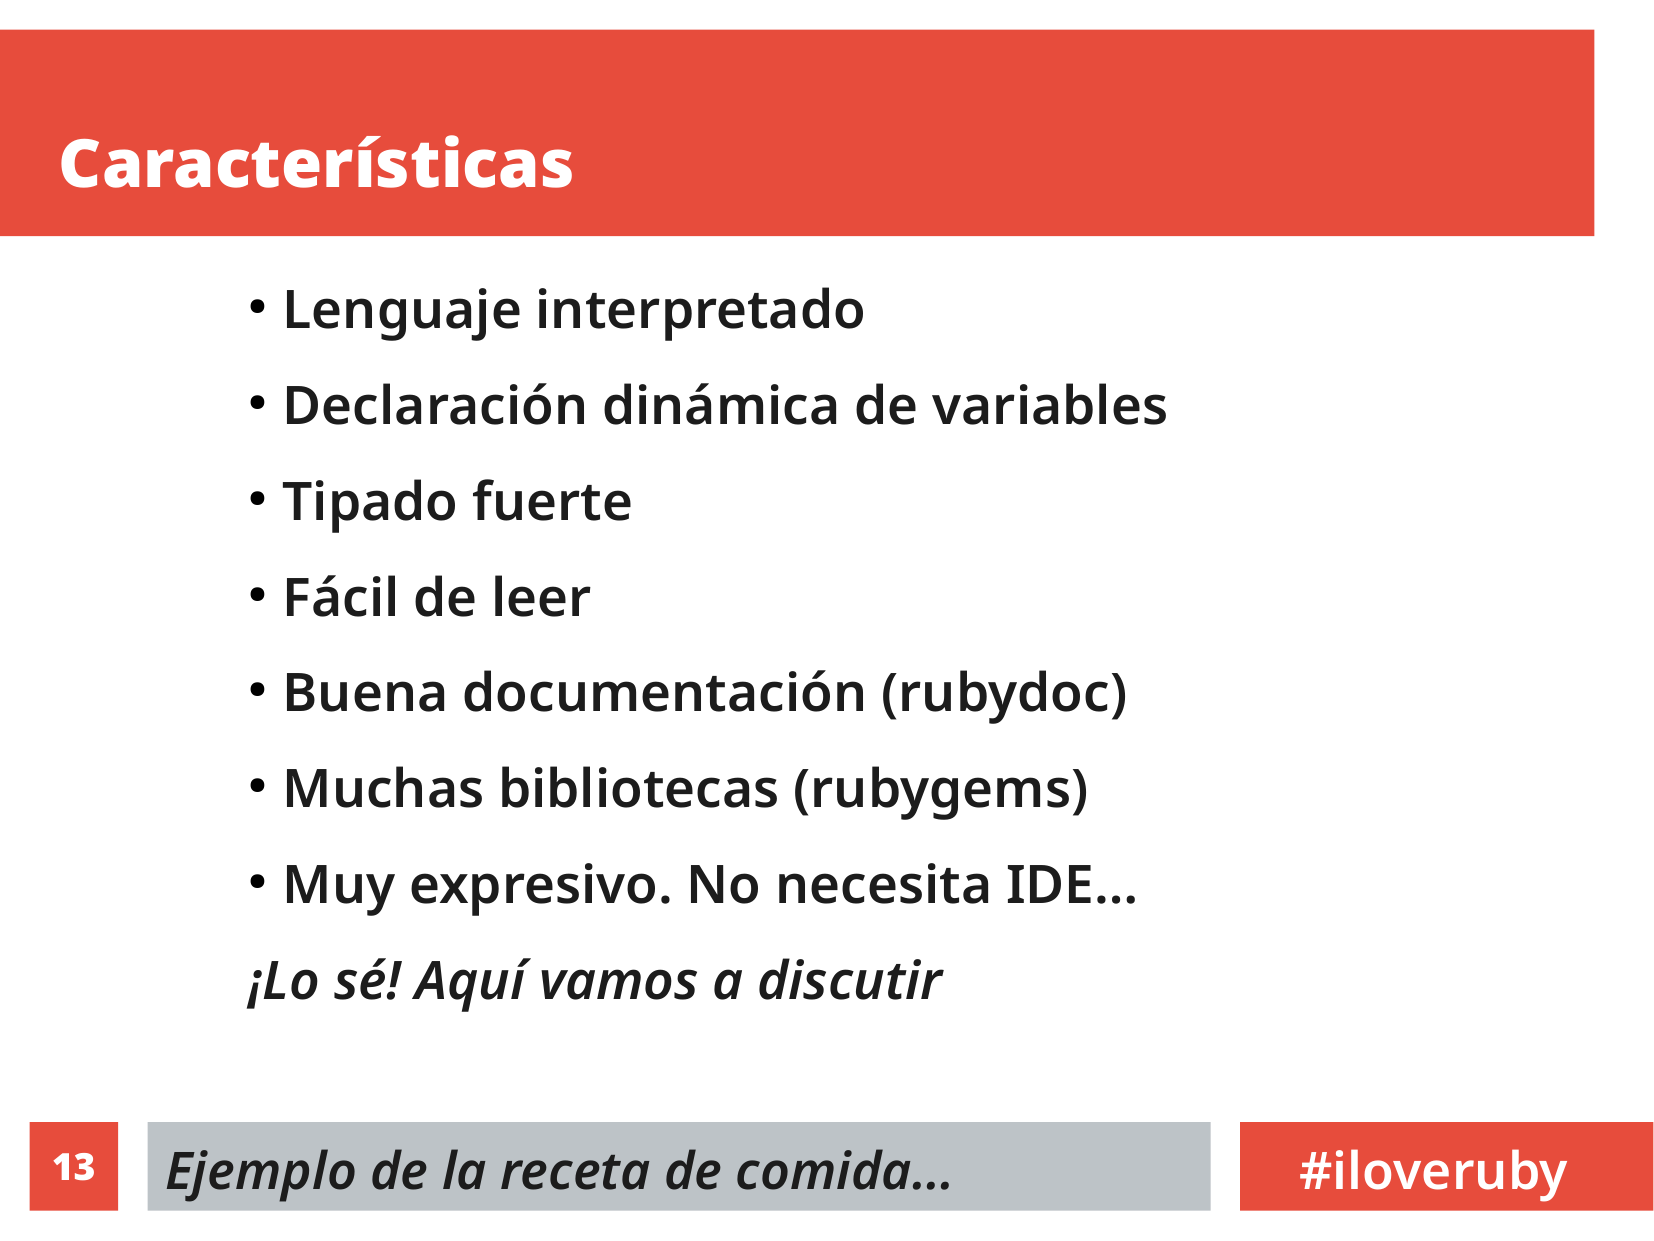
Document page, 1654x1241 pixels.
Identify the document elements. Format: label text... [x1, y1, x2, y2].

list #iloveruby [1299, 1133, 1607, 1205]
list Lenguaje interpretado Declaración dinámica de variables Tipado fuerte Fácil de leer Buena documentación (rubydoc) Muchas bibliotecas (rubygems) Muy expresivo. No necesita IDE… ¡Lo sé! Aquí vamos a discutir [248, 271, 1193, 1022]
title Características [59, 59, 1595, 207]
list Ejemplo de la receta de comida... [165, 1133, 1182, 1205]
